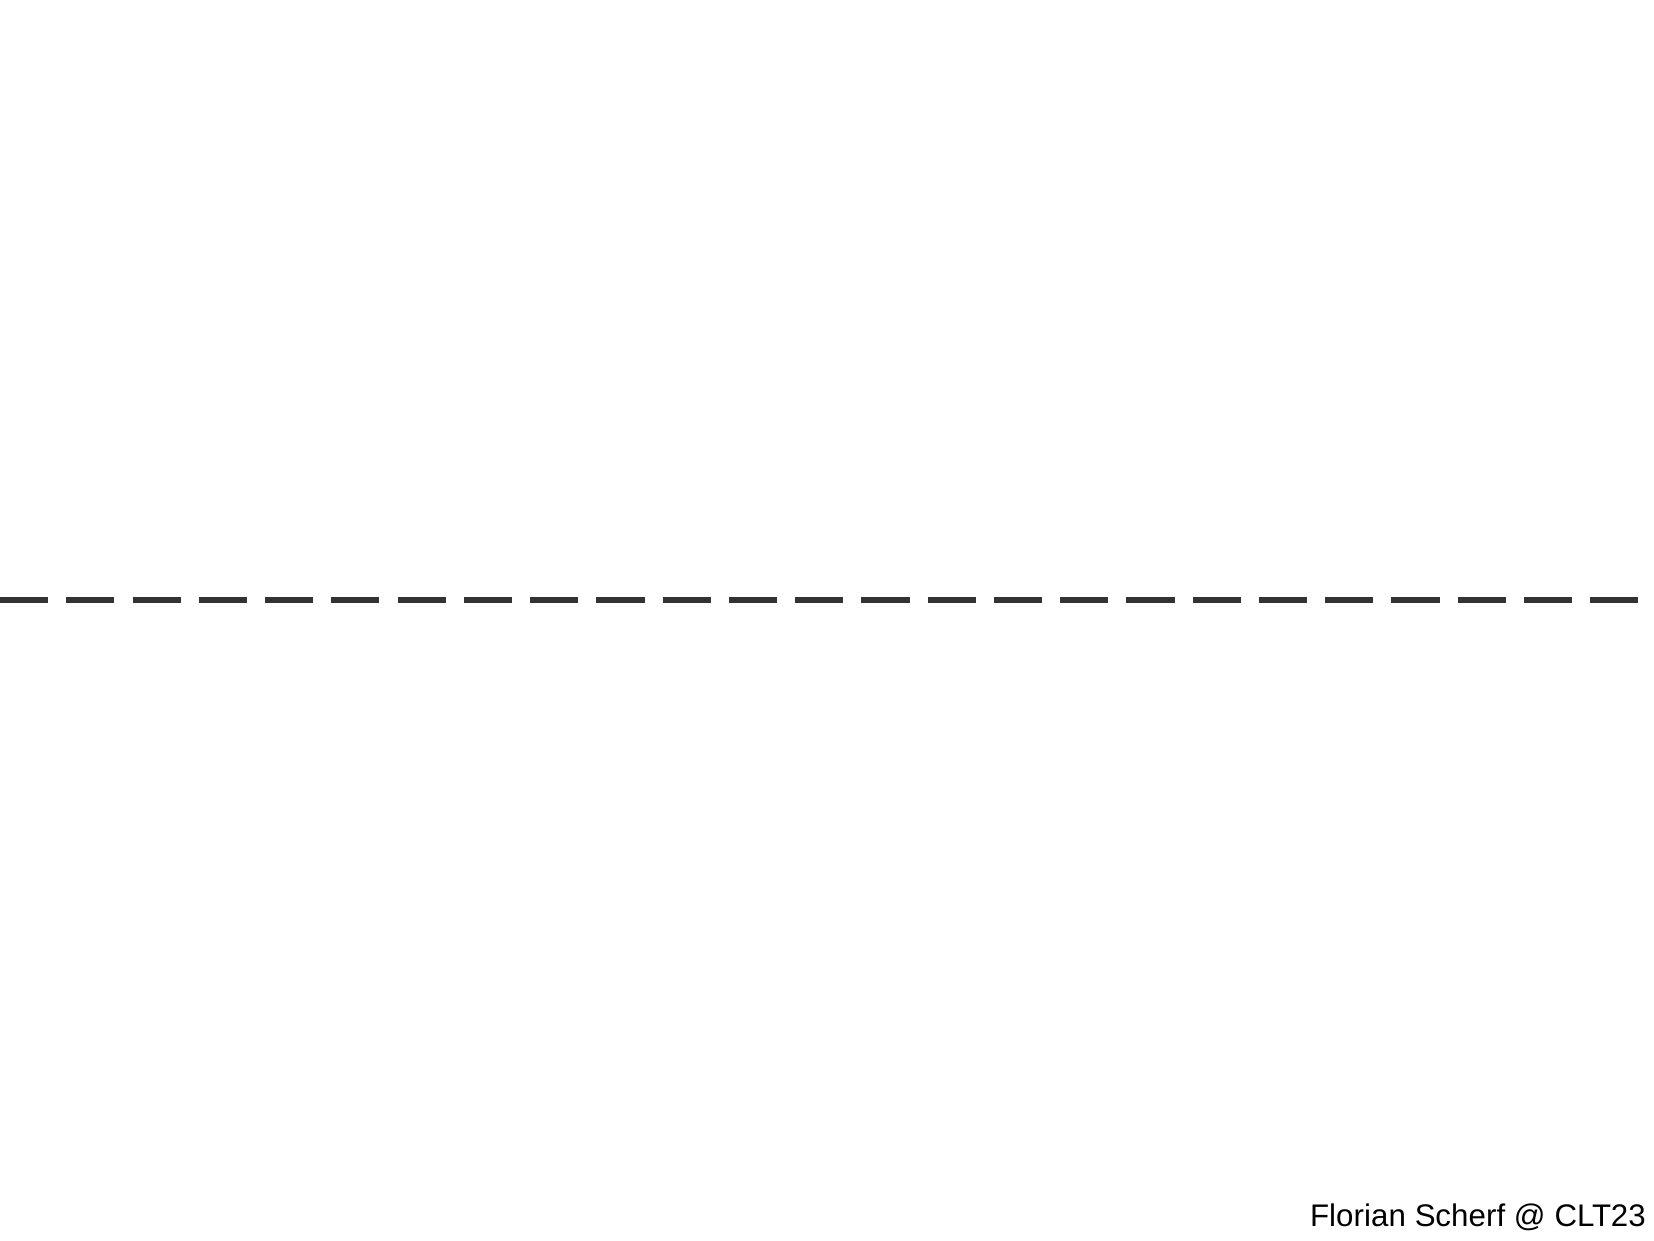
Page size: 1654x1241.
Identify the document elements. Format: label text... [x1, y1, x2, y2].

list Florian Scherf @ CLT23 [1239, 1197, 1654, 1241]
